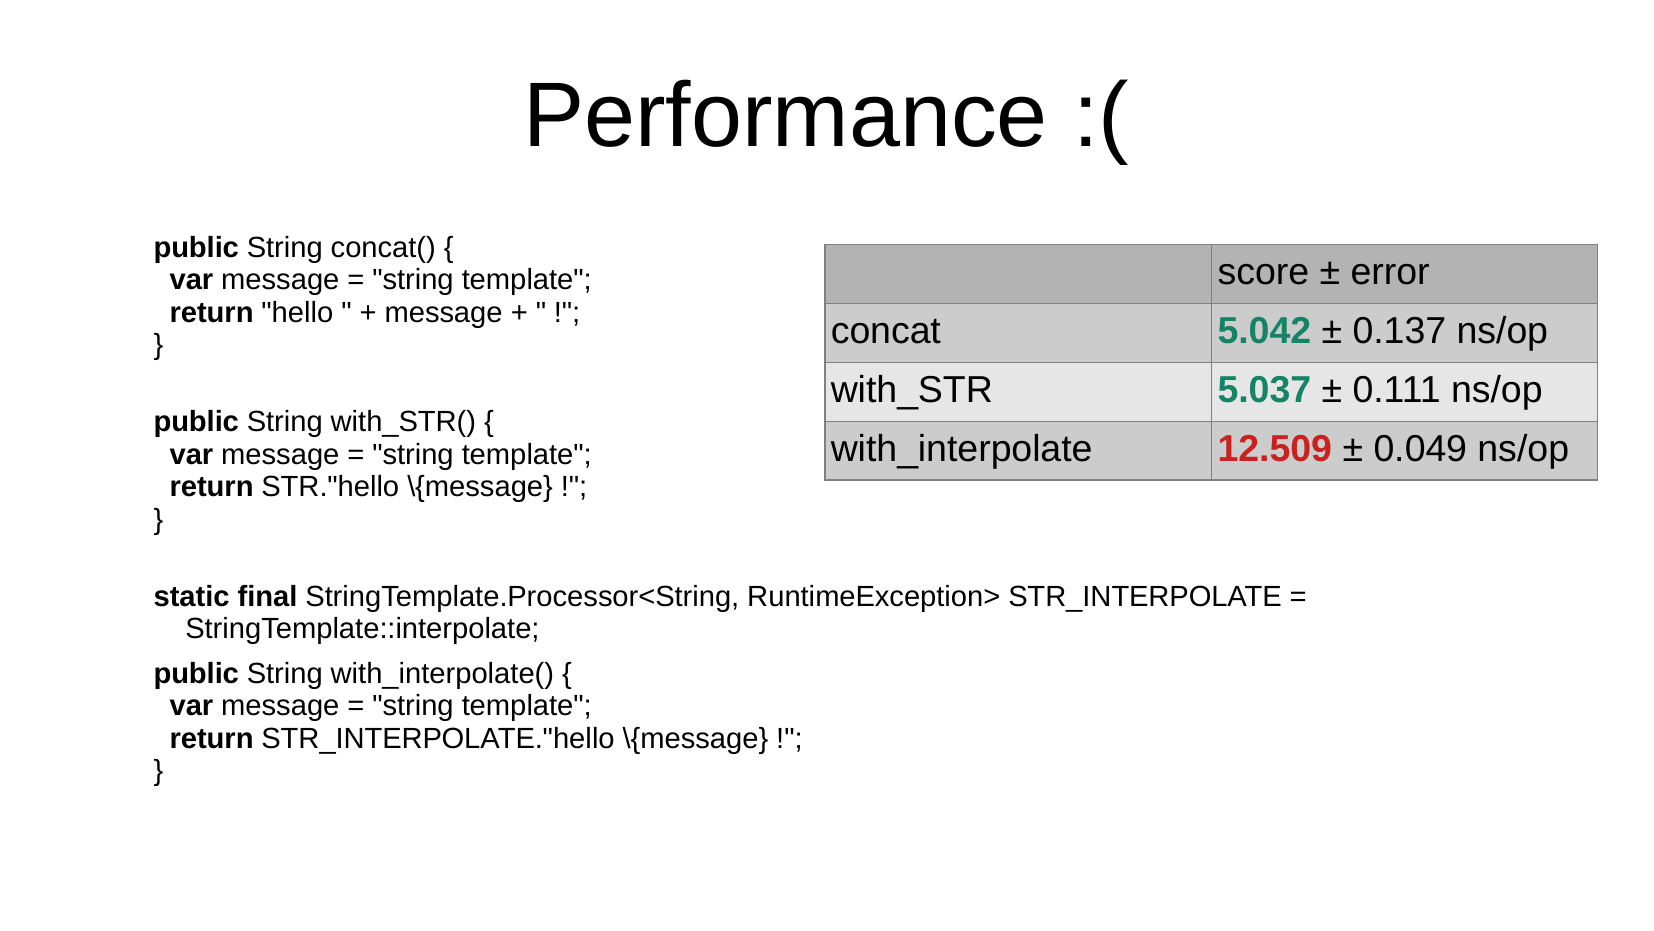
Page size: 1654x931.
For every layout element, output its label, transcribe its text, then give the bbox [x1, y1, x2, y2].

table_header score ± error [1212, 245, 1597, 303]
table_cell 12.509 ± 0.049 ns/op [1212, 422, 1597, 479]
table_cell 5.037 ± 0.111 ns/op [1212, 363, 1597, 421]
table_cell with_STR [826, 363, 1211, 421]
table_cell with_interpolate [826, 422, 1211, 479]
table_cell concat [826, 304, 1211, 362]
list public String concat() { var message = "string template"; return "hello " + message + " !"; } public String with_STR() { var message = "string template"; return STR."hello \{message} !"; } static final StringTemplate.Processor<String, RuntimeException> STR_INTERPOLATE = StringTemplate::interpolate; public String with_interpolate() { var message = "string template"; return STR_INTERPOLATE."hello \{message} !"; } [82, 182, 1571, 796]
title Performance :( [82, 37, 1571, 182]
table_cell 5.042 ± 0.137 ns/op [1212, 304, 1597, 362]
table_header [826, 245, 1211, 303]
